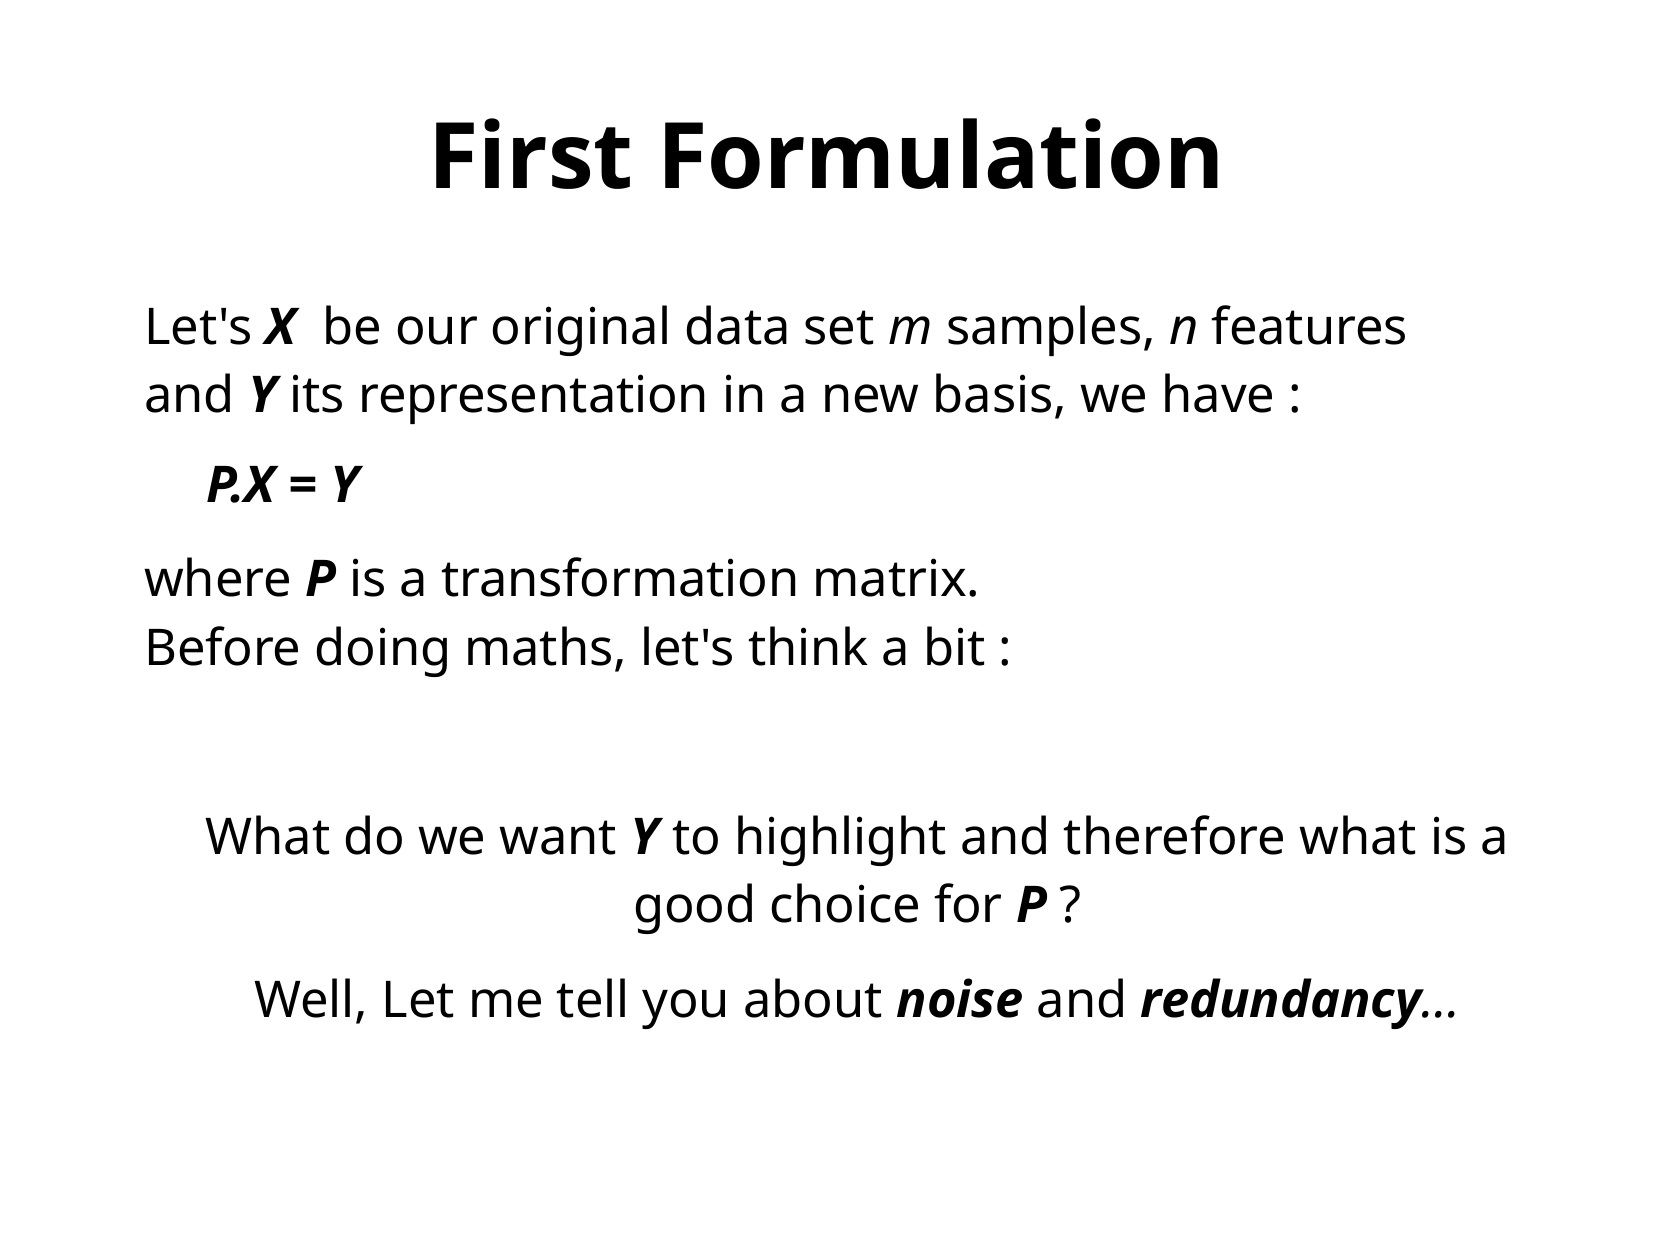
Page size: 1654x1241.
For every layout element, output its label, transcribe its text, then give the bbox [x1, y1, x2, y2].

title First Formulation [82, 49, 1571, 257]
list Let's X be our original data set m samples, n features and Y its representation in a new basis, we have : P.X = Y where P is a transformation matrix. Before doing maths, let's think a bit : What do we want Y to highlight and therefore what is a good choice for P ? Well, Let me tell you about noise and redundancy... [82, 290, 1571, 1036]
